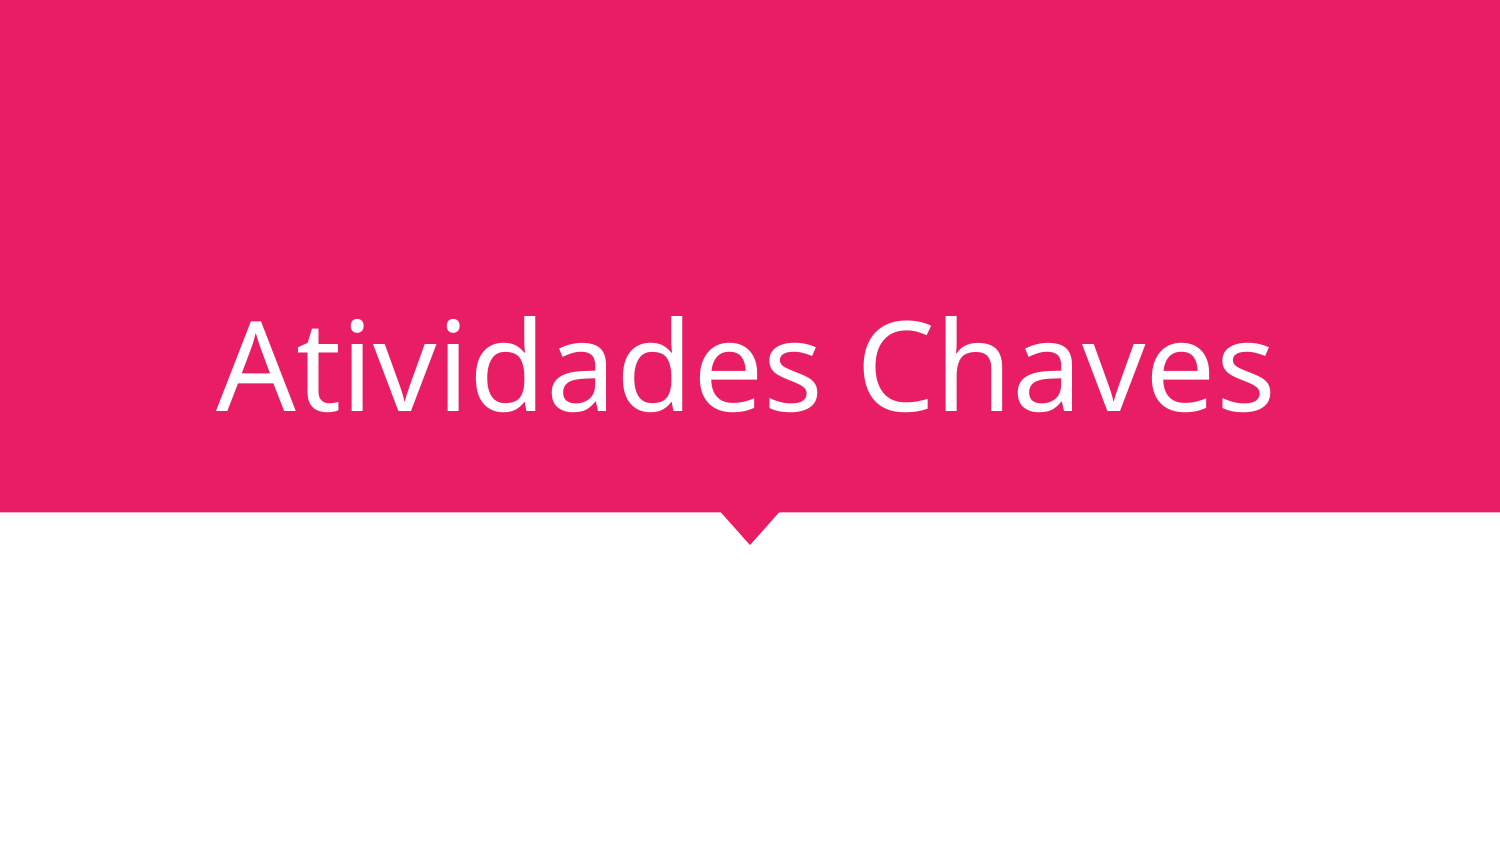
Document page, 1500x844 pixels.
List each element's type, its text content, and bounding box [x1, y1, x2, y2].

title Atividades Chaves [67, 105, 1427, 452]
